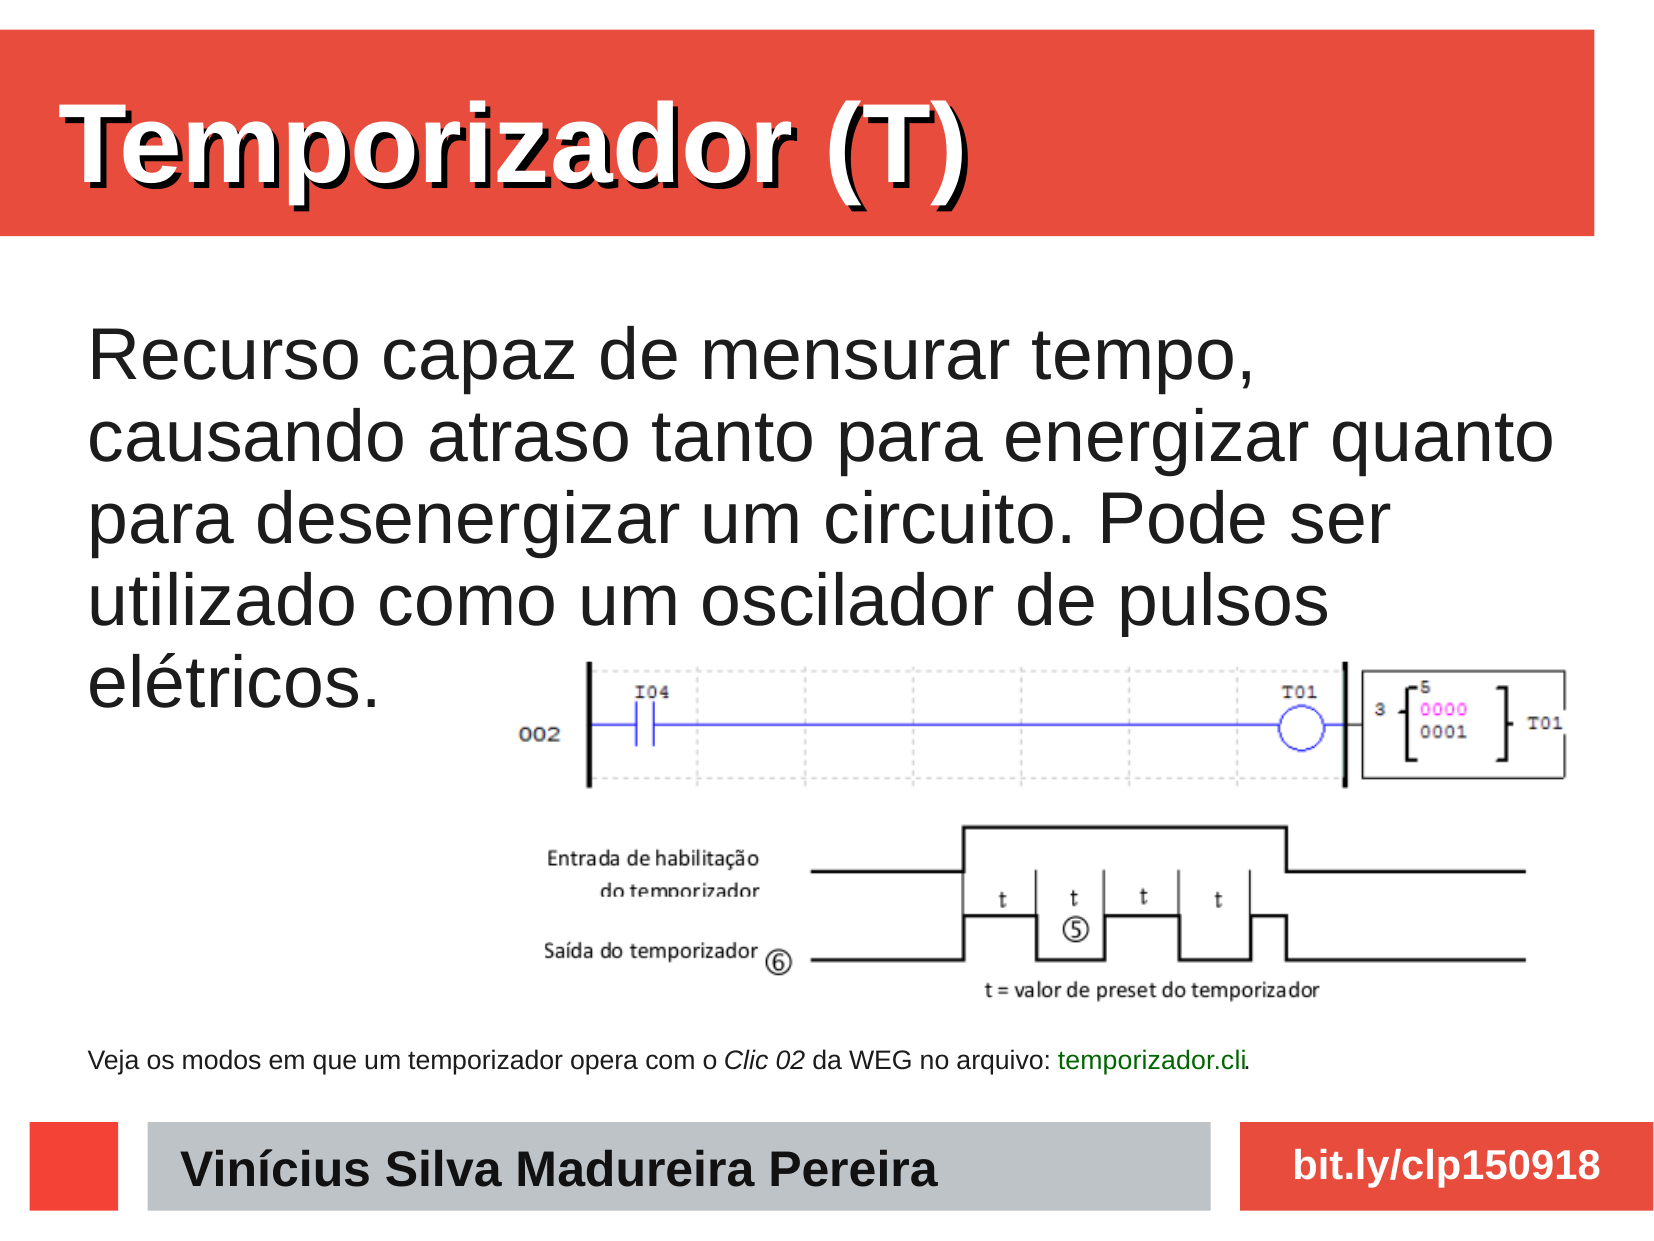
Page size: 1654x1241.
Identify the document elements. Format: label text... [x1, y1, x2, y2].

picture [497, 637, 1595, 1013]
list Recurso capaz de mensurar tempo, causando atraso tanto para energizar quanto para desenergizar um circuito. Pode ser utilizado como um oscilador de pulsos elétricos. Veja os modos em que um temporizador opera com o Clic 02 da WEG no arquivo: temporizador.cli. [59, 312, 1565, 1081]
text_box bit.ly/clp150918 [1228, 1133, 1654, 1205]
title Temporizador (T) [59, 59, 1595, 207]
text_box Vinícius Silva Madureira Pereira [165, 1133, 1170, 1205]
